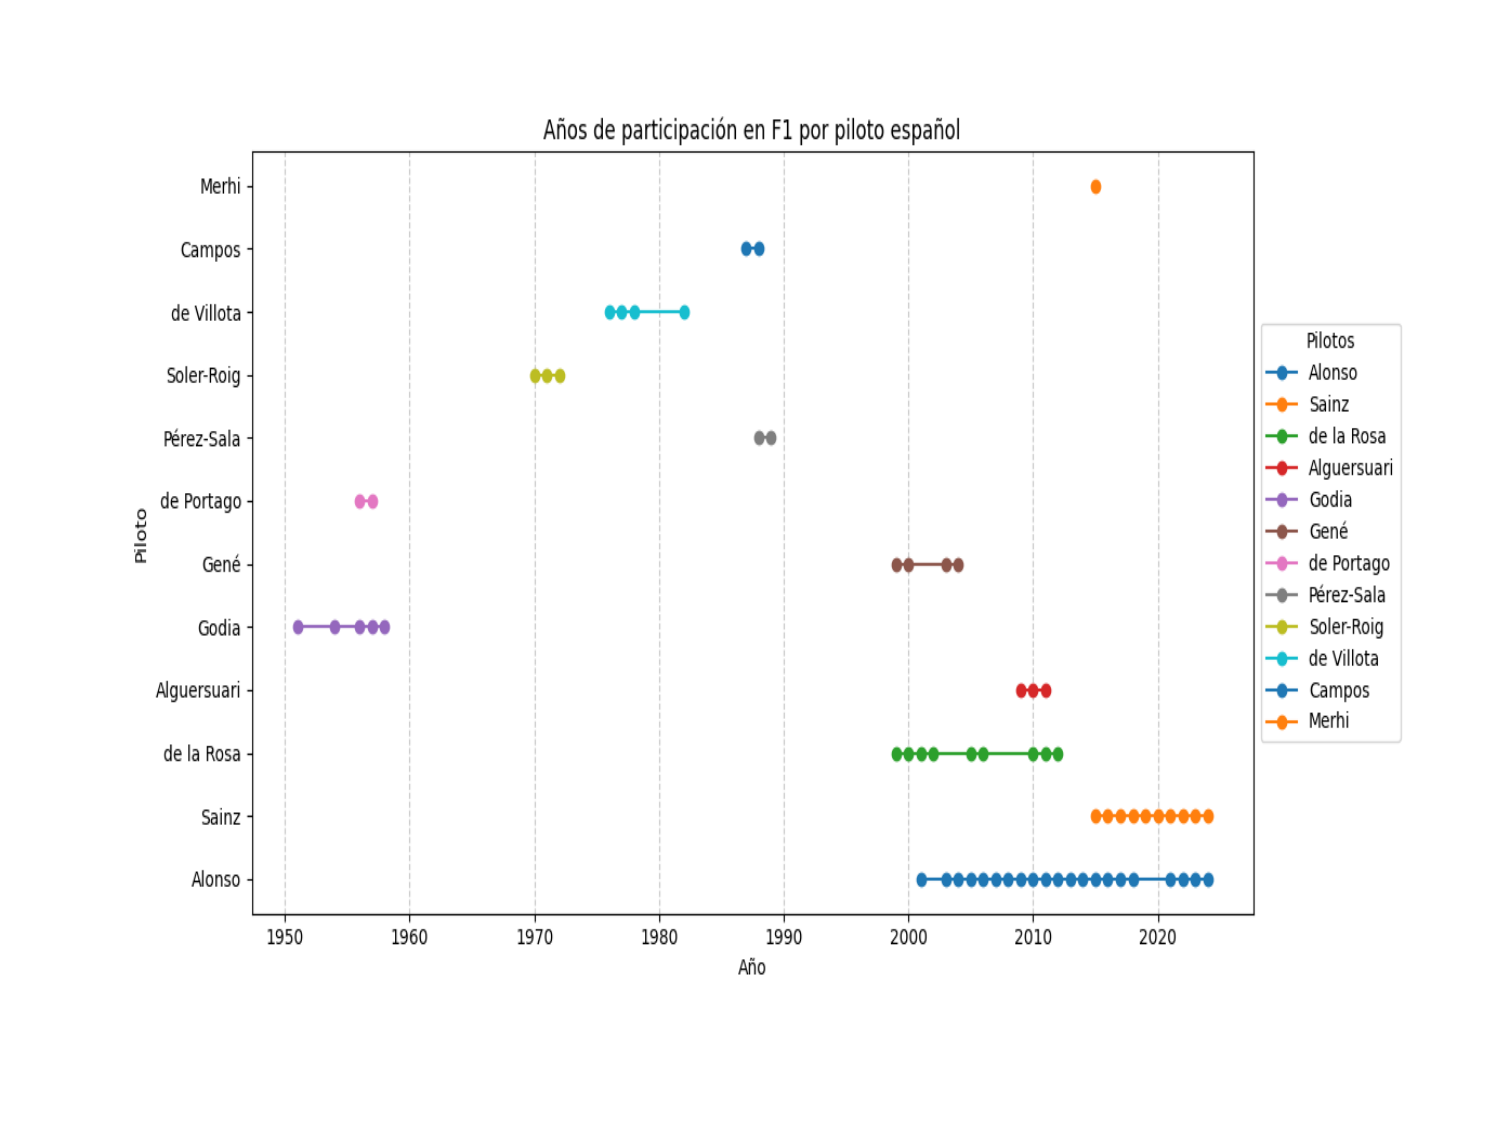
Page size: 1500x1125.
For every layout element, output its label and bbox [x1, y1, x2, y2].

picture [118, 94, 1417, 1002]
title [75, 45, 1425, 233]
